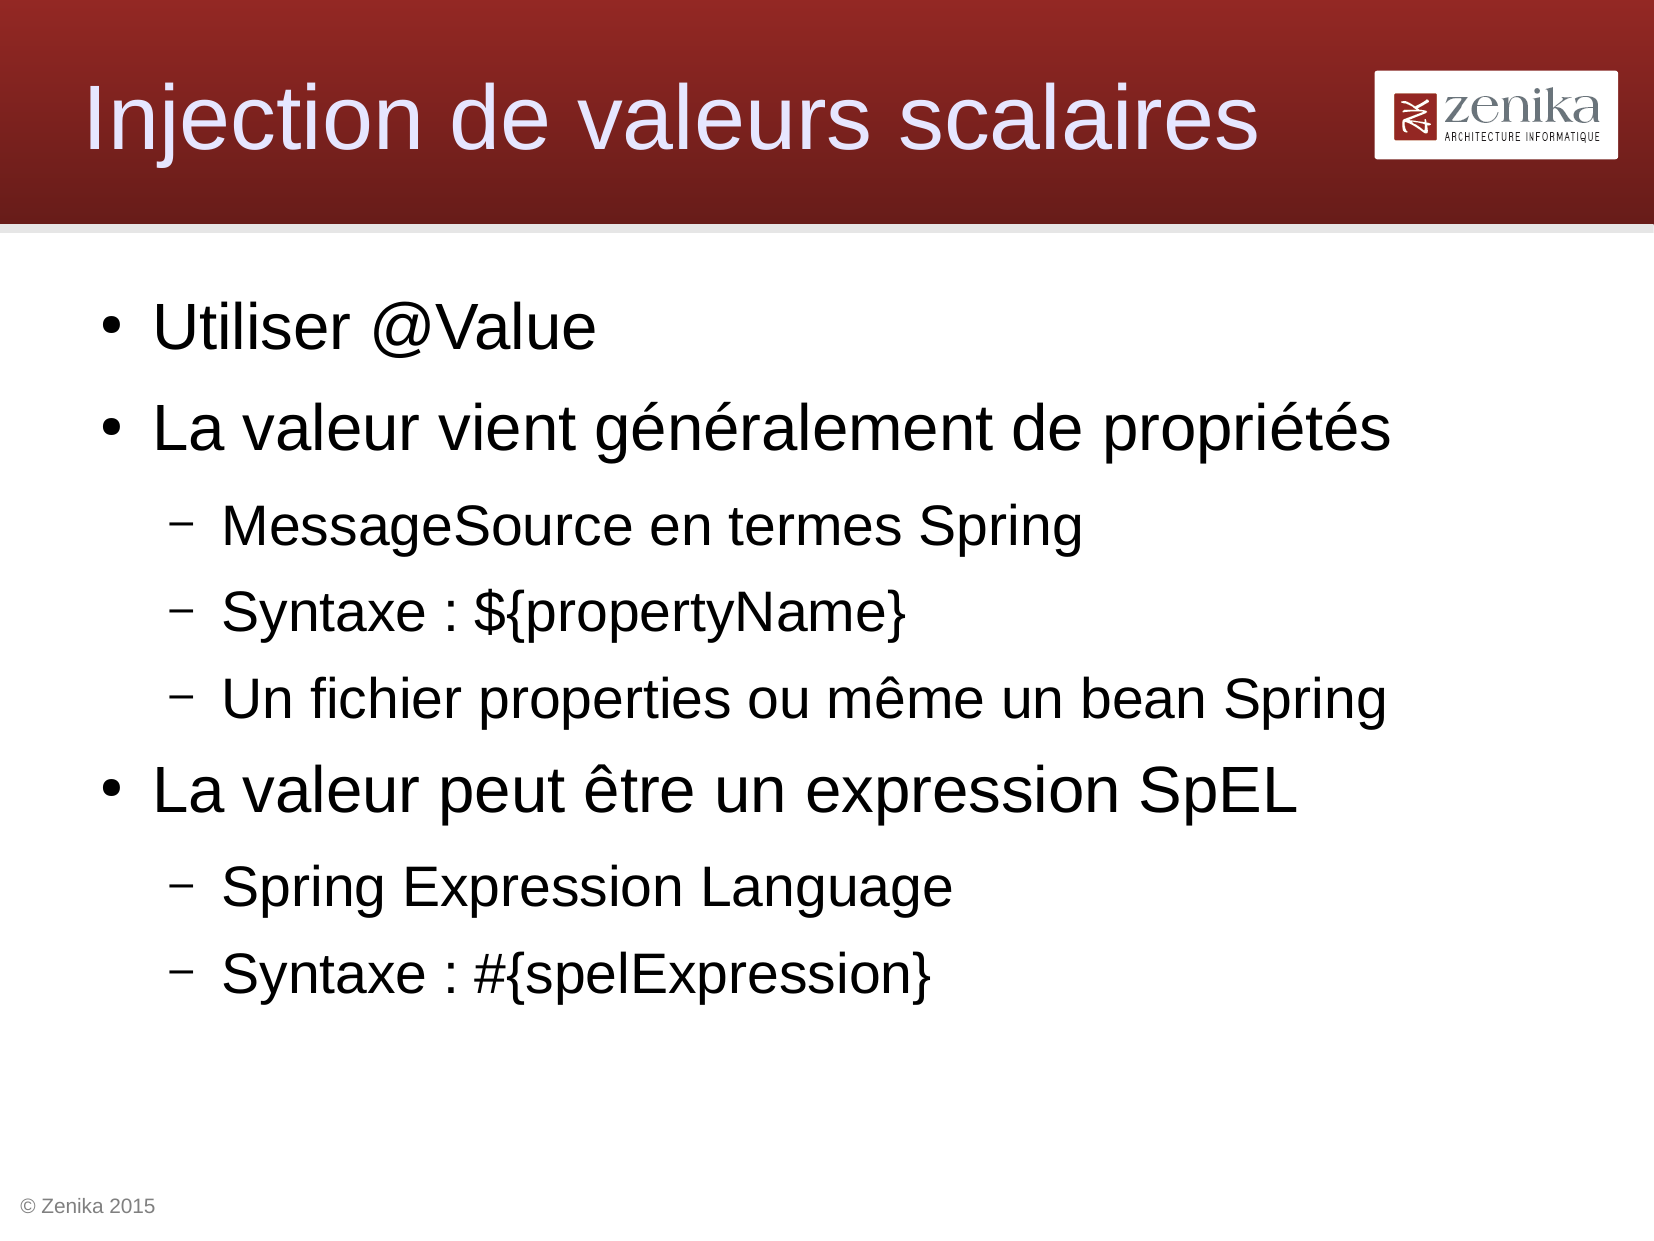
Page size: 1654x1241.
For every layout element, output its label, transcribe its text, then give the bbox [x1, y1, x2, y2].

picture [1571, 82, 1600, 149]
list Utiliser @Value La valeur vient généralement de propriétés MessageSource en termes Spring Syntaxe : ${propertyName} Un fichier properties ou même un bean Spring La valeur peut être un expression SpEL Spring Expression Language Syntaxe : #{spelExpression} [82, 290, 1538, 1010]
title Injection de valeurs scalaires [82, 13, 1571, 222]
